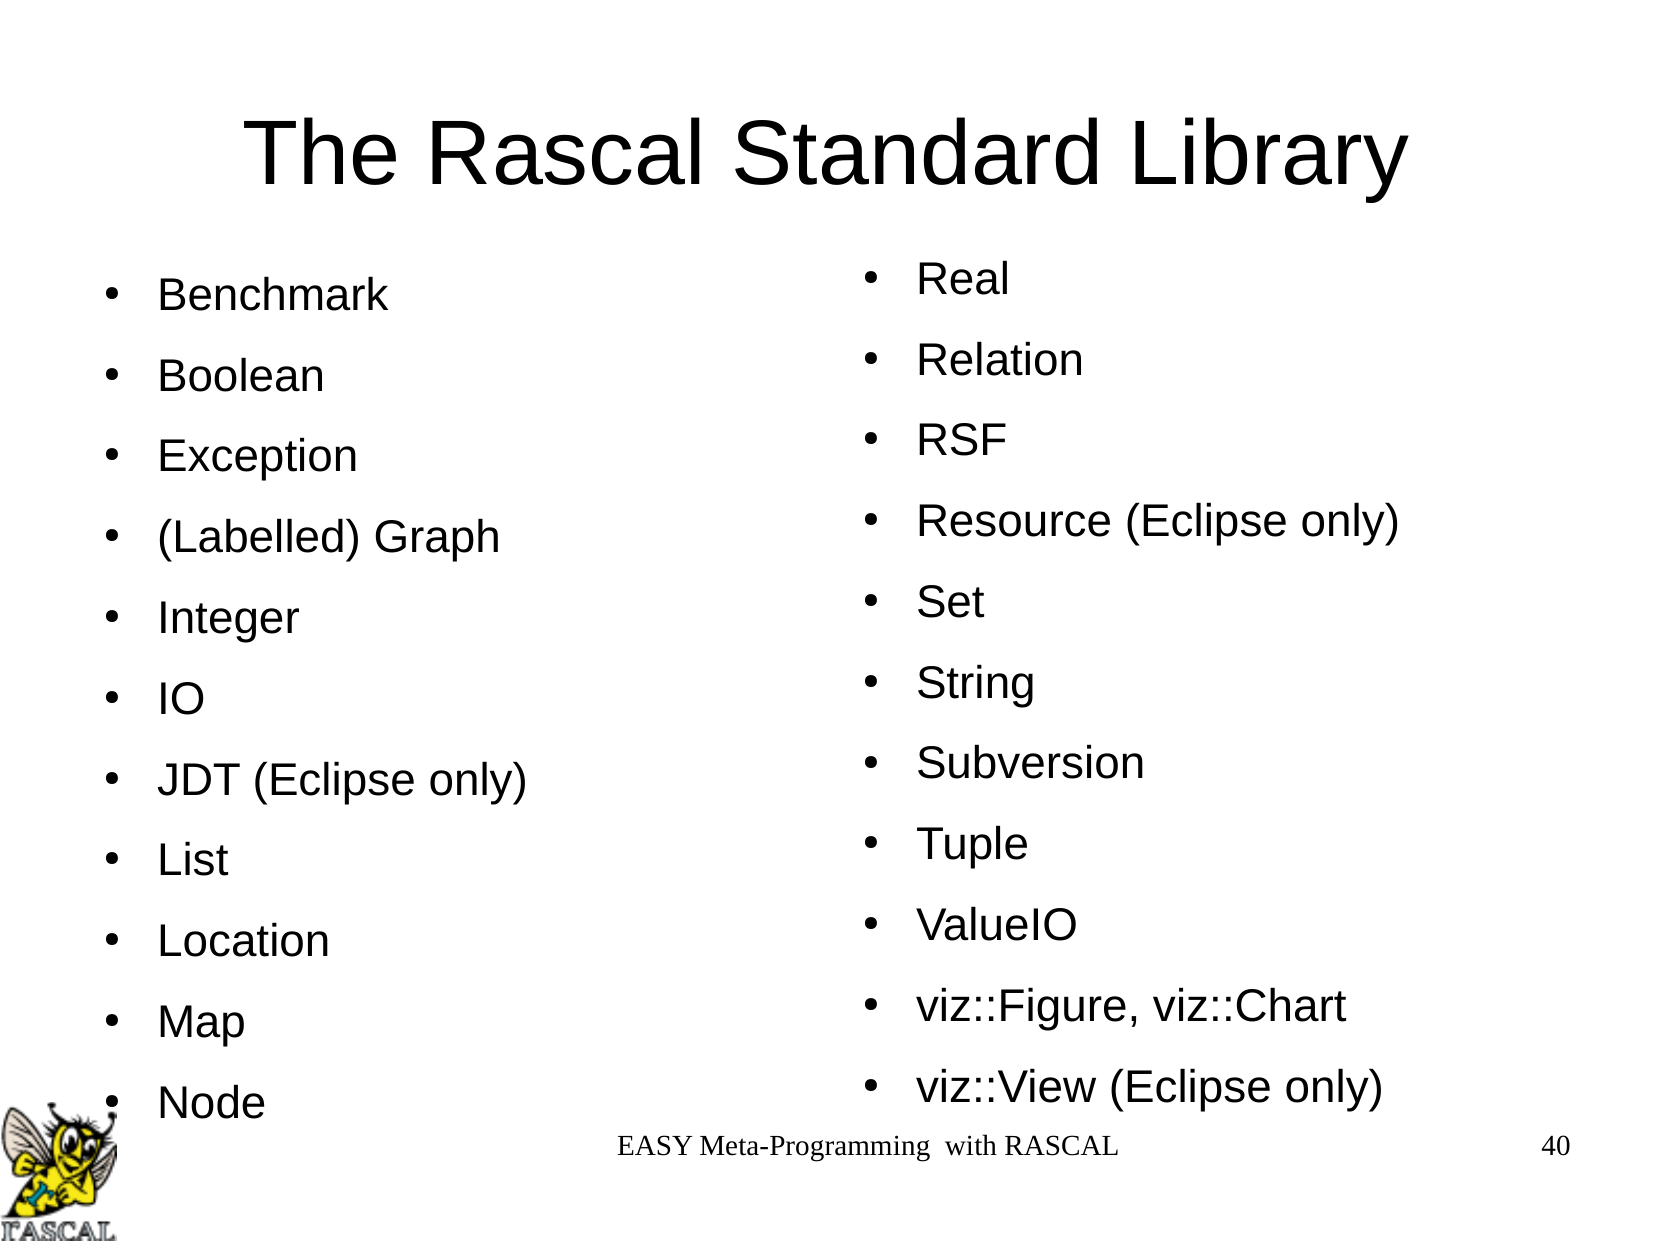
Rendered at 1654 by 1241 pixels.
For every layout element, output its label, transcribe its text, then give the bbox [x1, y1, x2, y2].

picture [0, 1102, 117, 1241]
title The Rascal Standard Library [82, 49, 1571, 257]
list Benchmark Boolean Exception (Labelled) Graph Integer IO JDT (Eclipse only) List Location Map Node [86, 268, 813, 1088]
list Real Relation RSF Resource (Eclipse only) Set String Subversion Tuple ValueIO viz::Figure, viz::Chart viz::View (Eclipse only) [845, 252, 1572, 1118]
